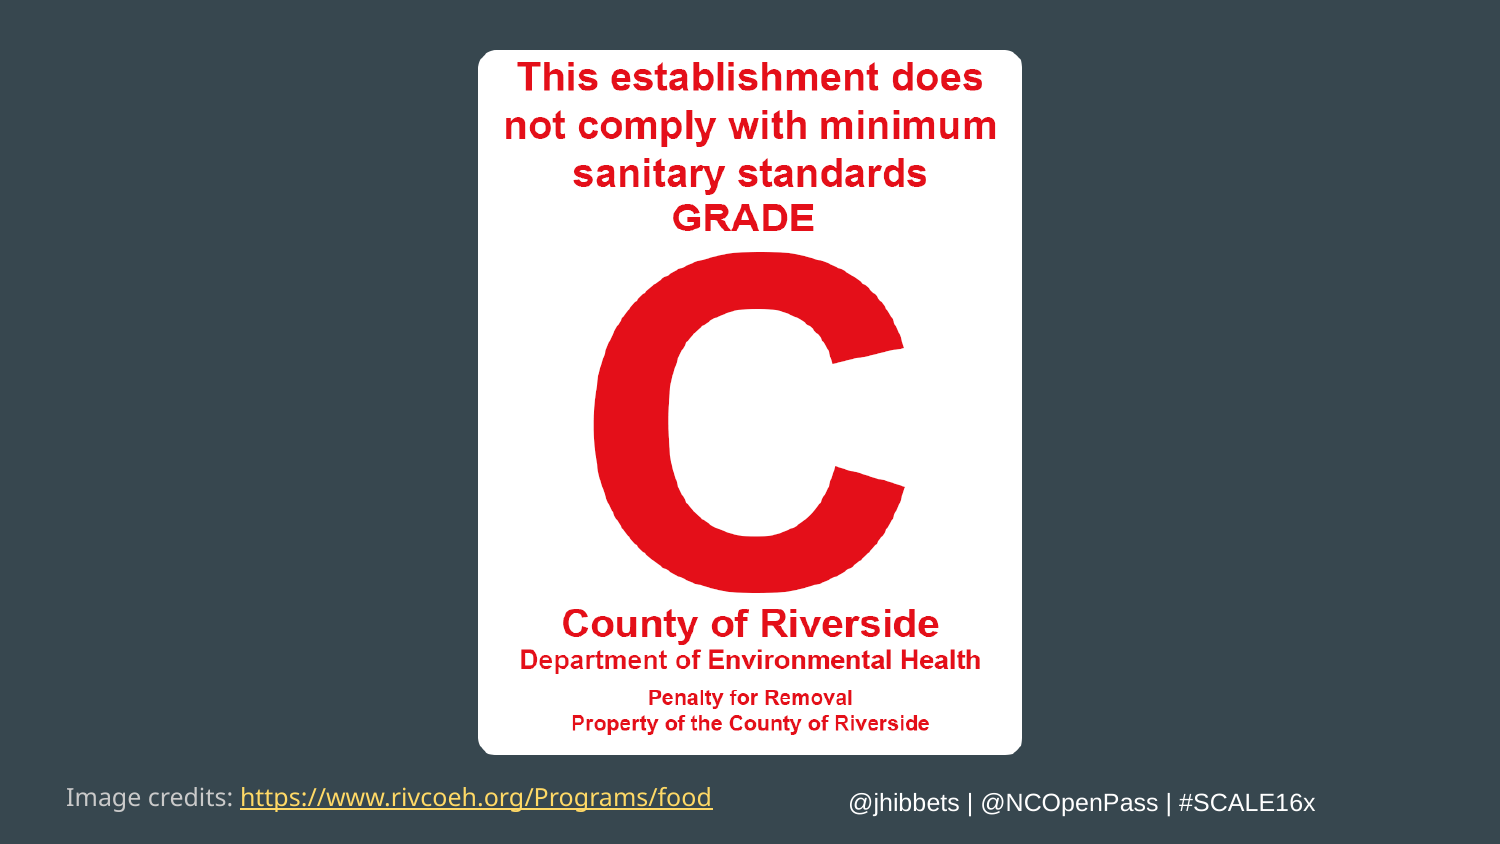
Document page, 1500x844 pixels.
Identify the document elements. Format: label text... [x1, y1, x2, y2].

picture [478, 50, 1022, 755]
text_box Image credits: https://www.rivcoeh.org/Programs/food [51, 761, 1449, 825]
